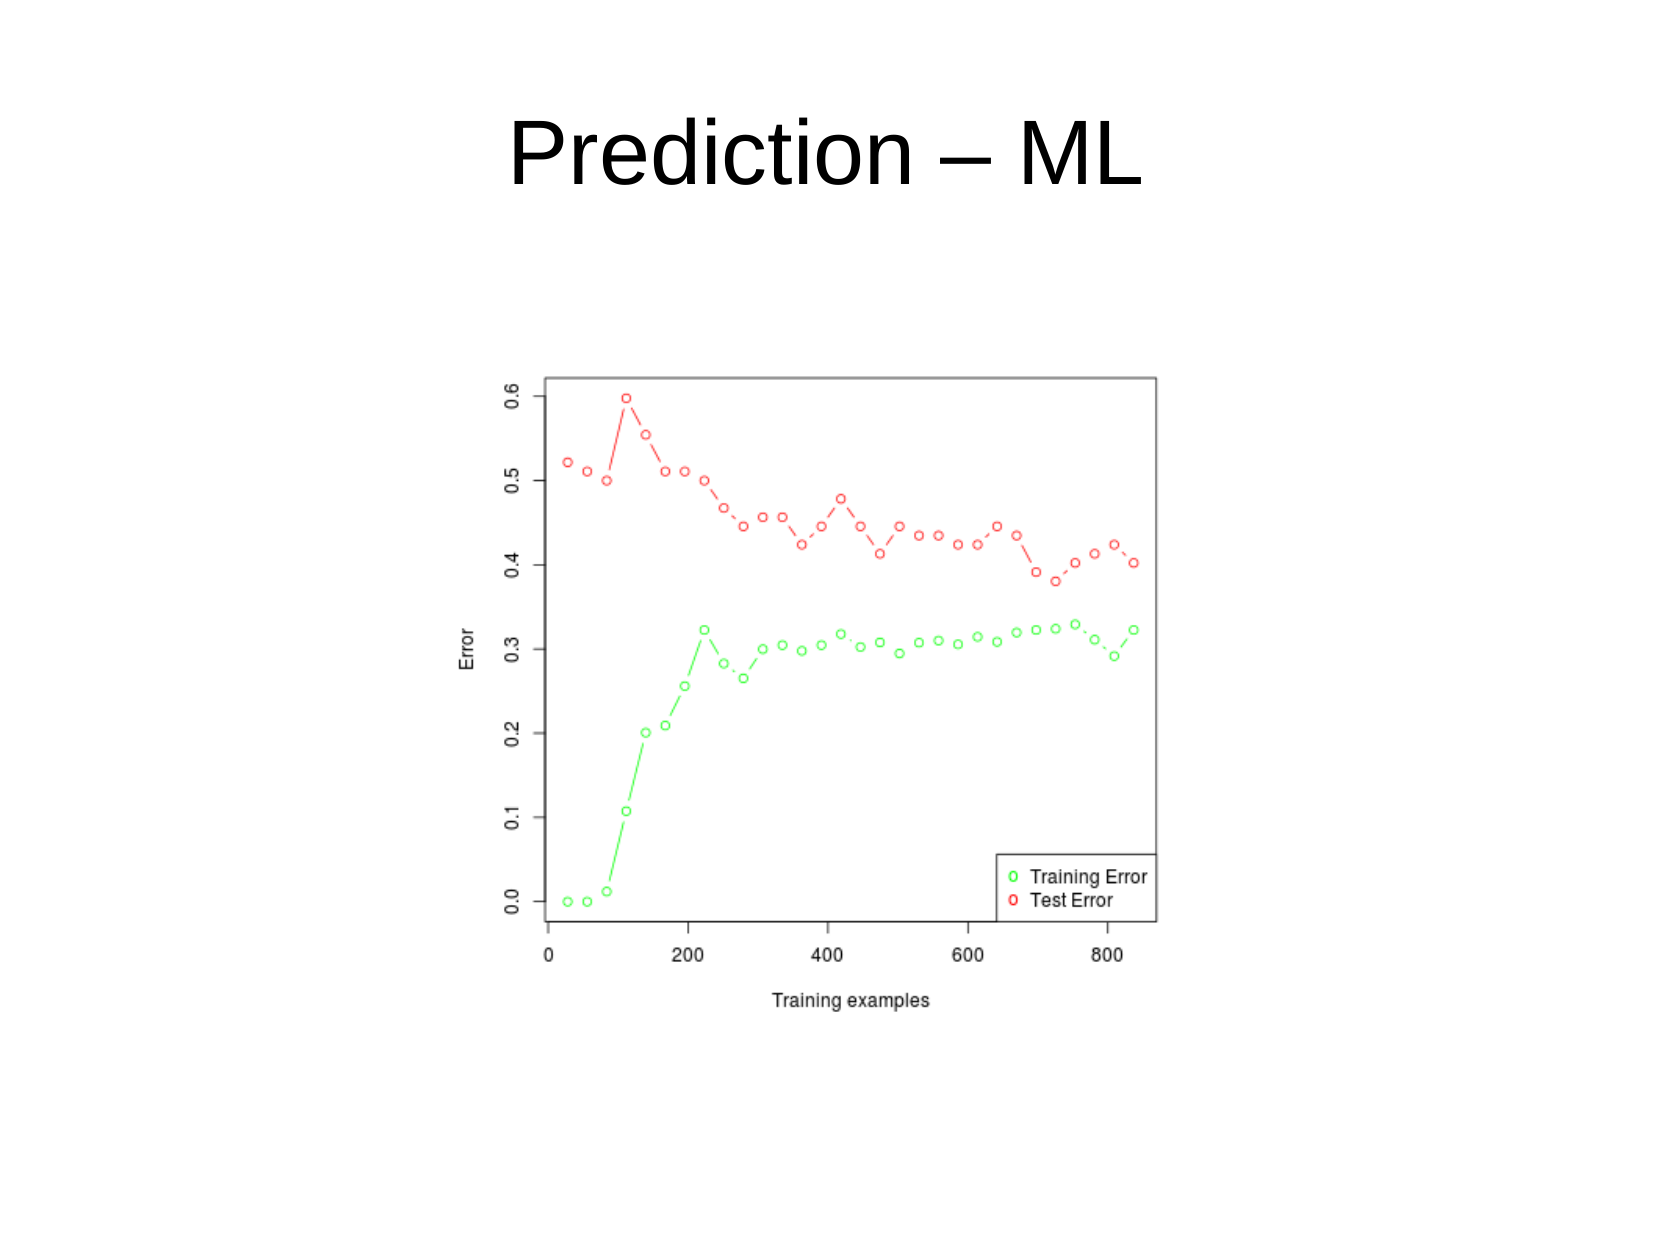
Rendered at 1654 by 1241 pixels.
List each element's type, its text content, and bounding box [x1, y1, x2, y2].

picture [453, 286, 1204, 1037]
title Prediction – ML [82, 49, 1571, 257]
